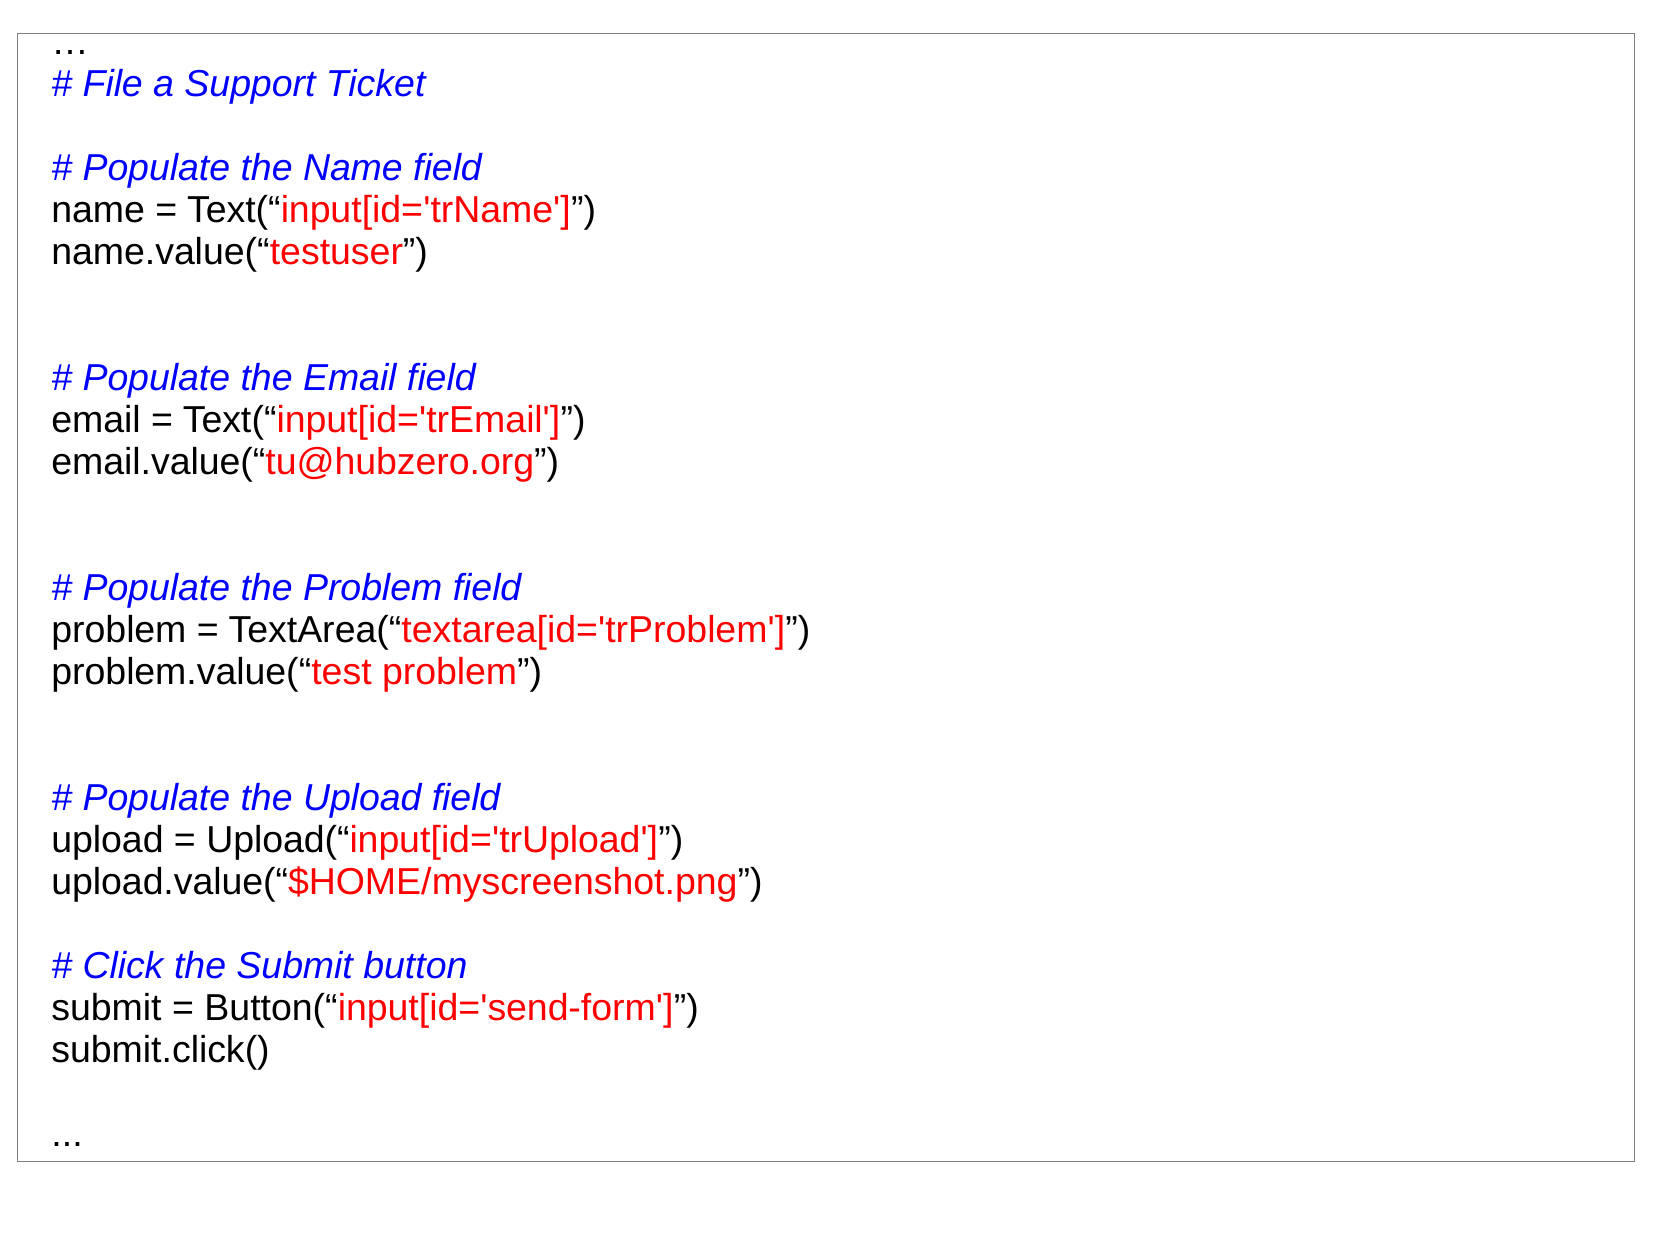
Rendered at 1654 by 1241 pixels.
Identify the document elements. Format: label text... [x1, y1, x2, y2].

text_box [17, 33, 36, 1162]
text_box … # File a Support Ticket # Populate the Name field name = Text(“input[id='trName']”) name.value(“testuser”) # Populate the Email field email = Text(“input[id='trEmail']”) email.value(“tu@hubzero.org”) # Populate the Problem field problem = TextArea(“textarea[id='trProblem']”) problem.value(“test problem”) # Populate the Upload field upload = Upload(“input[id='trUpload']”) upload.value(“$HOME/myscreenshot.png”) # Click the Submit button submit = Button(“input[id='send-form']”) submit.click() ... [36, 13, 1635, 1162]
